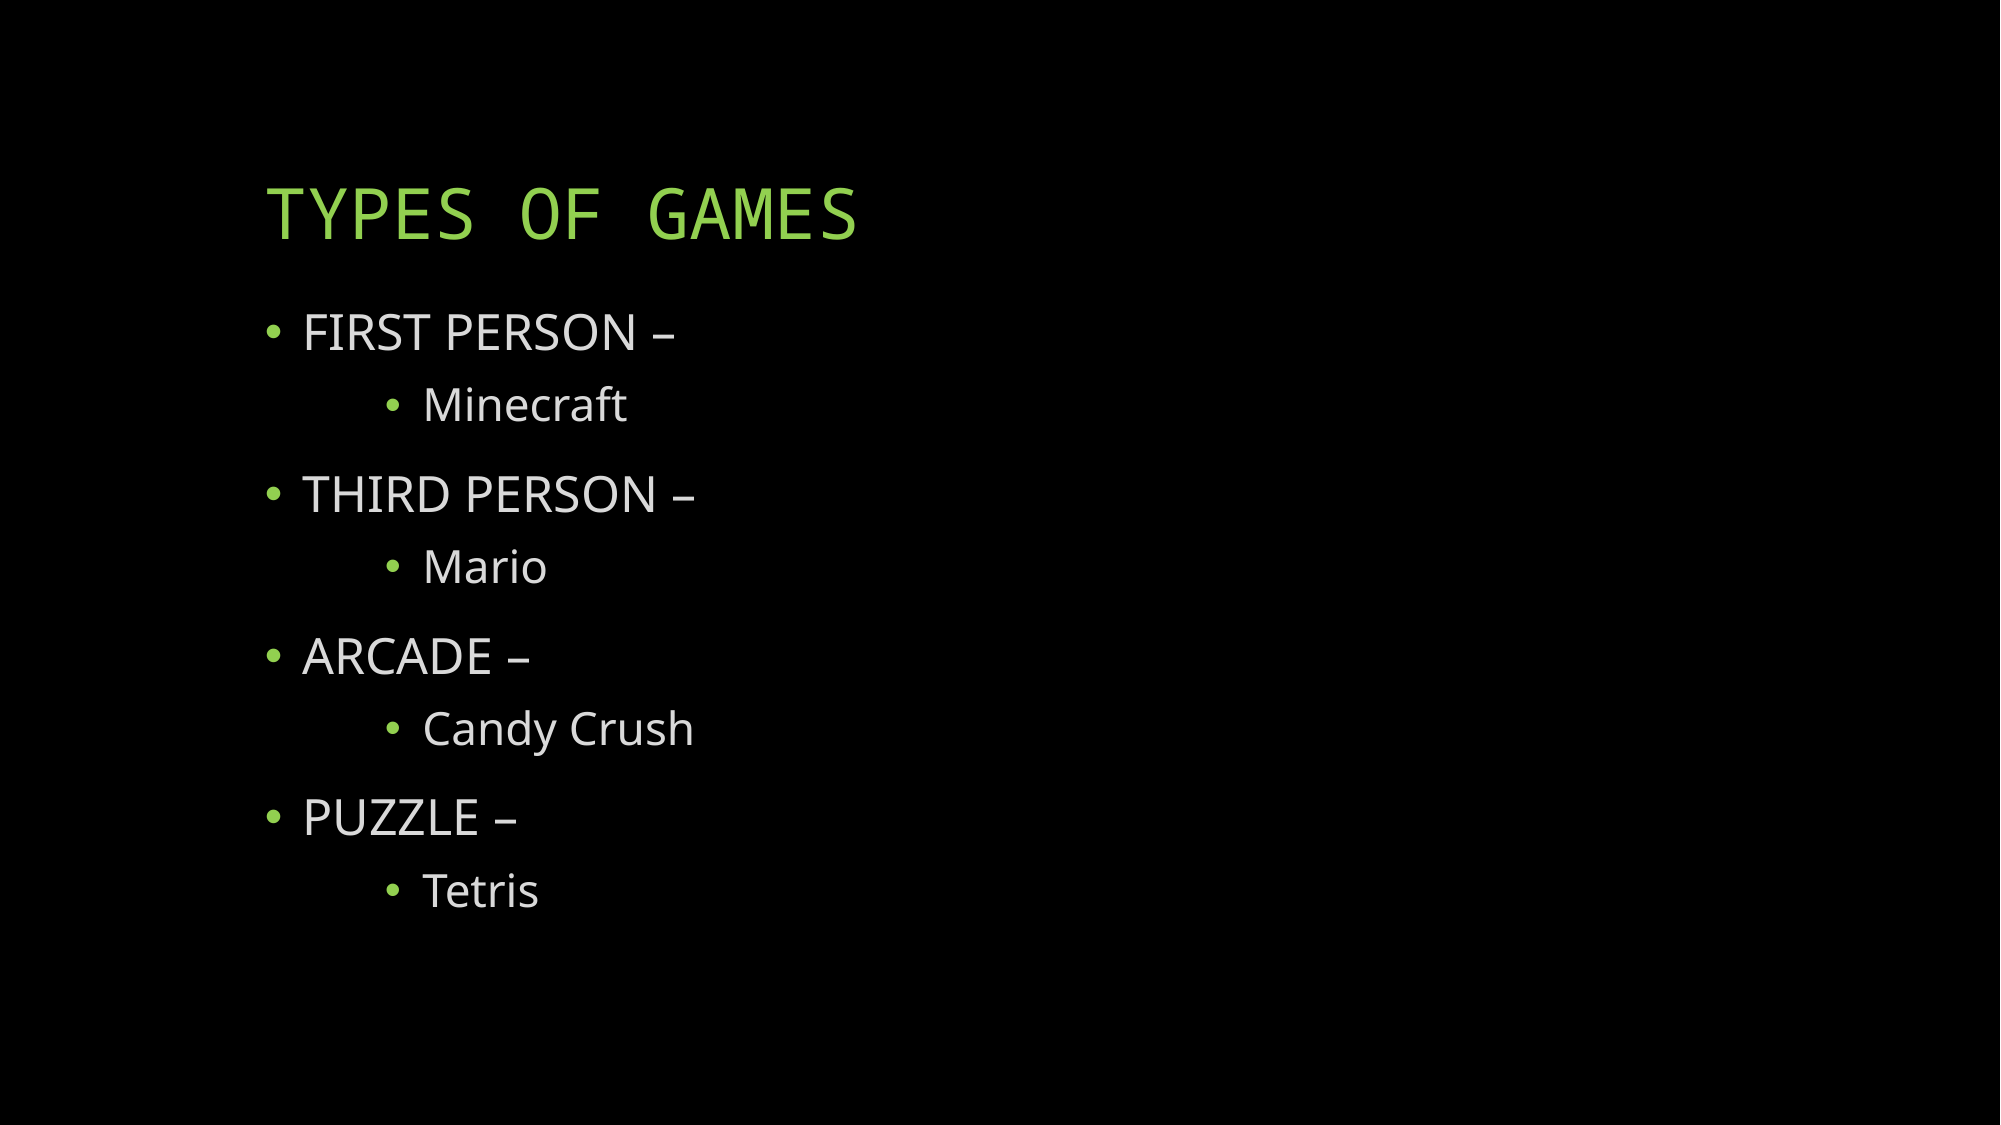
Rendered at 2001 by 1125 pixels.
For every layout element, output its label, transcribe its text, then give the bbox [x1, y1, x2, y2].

title TYPES OF GAMES [249, 75, 1750, 263]
list FIRST PERSON – Minecraft THIRD PERSON – Mario ARCADE – Candy Crush PUZZLE – Tetris [249, 299, 1750, 1000]
